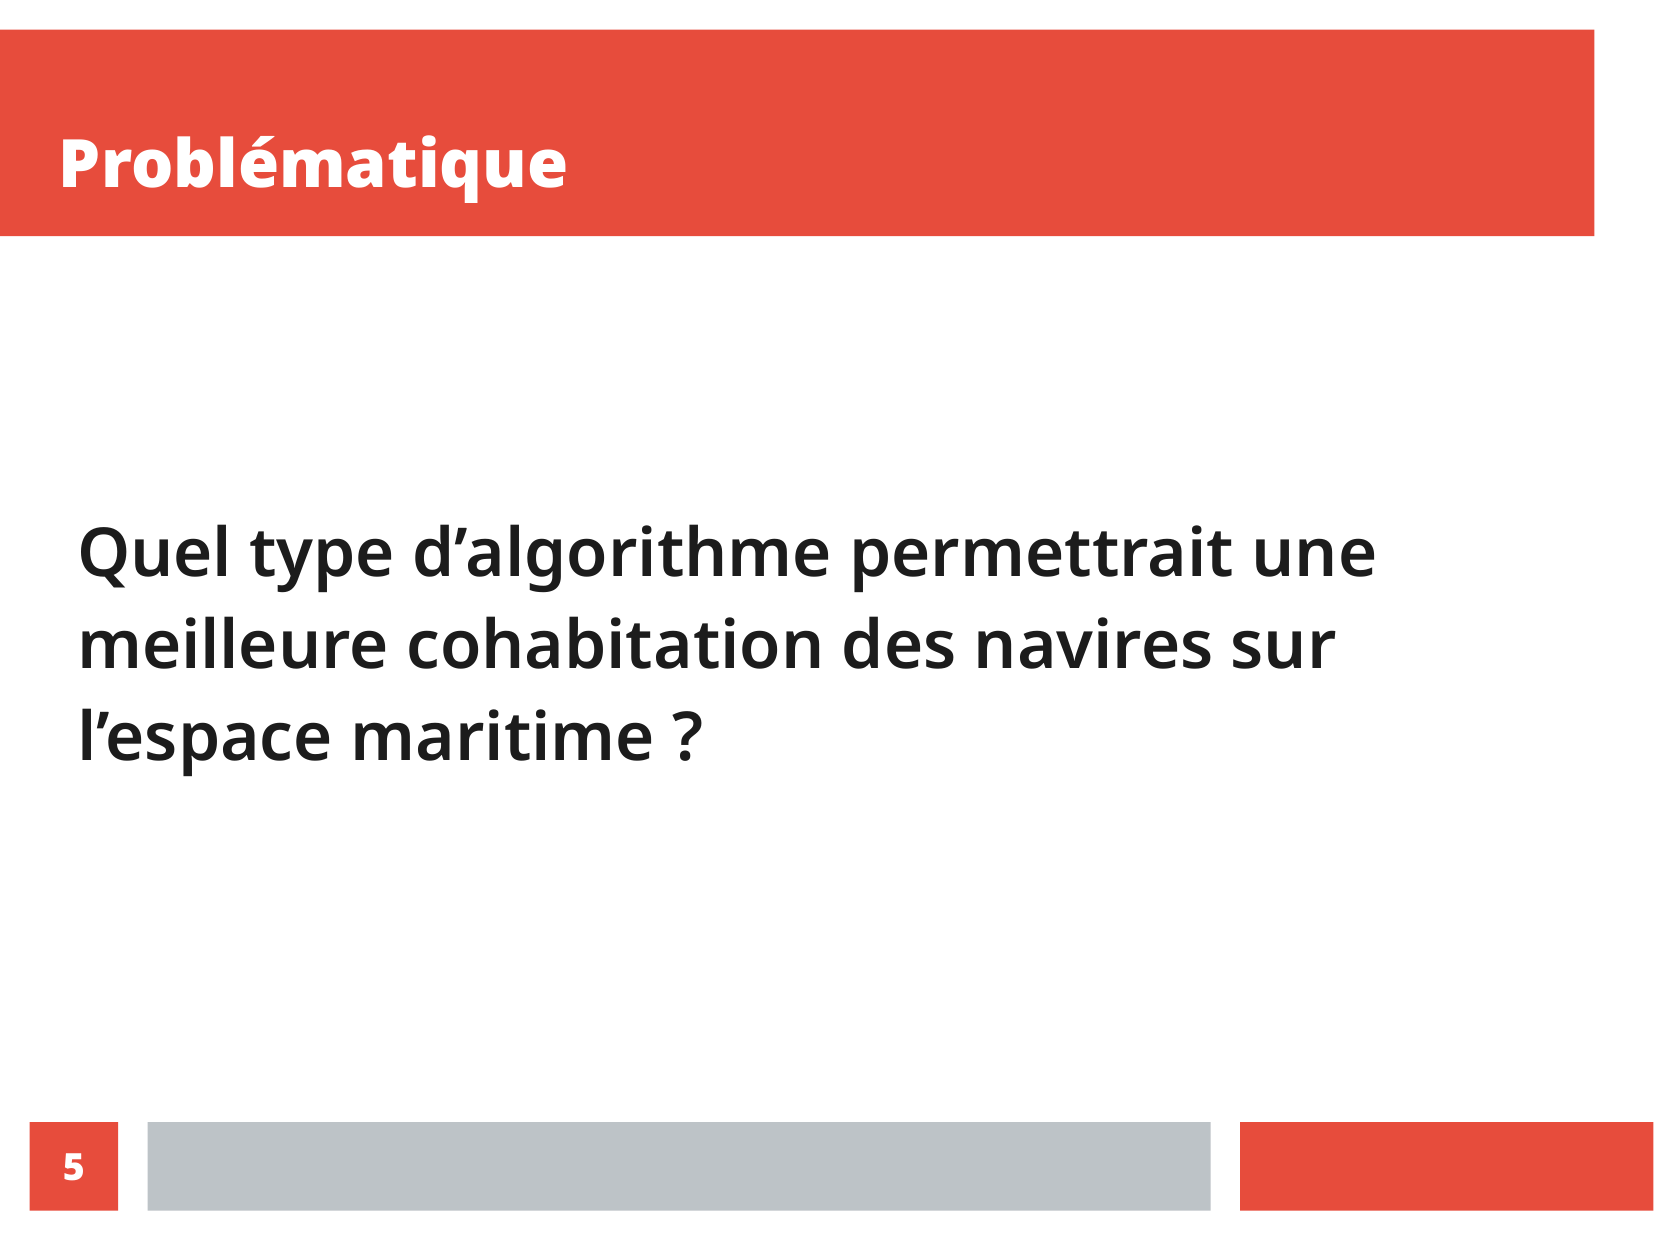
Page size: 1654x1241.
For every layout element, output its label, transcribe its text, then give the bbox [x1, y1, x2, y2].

list Quel type d’algorithme permettrait une meilleure cohabitation des navires sur l’espace maritime ? [77, 504, 1584, 782]
title Problématique [59, 59, 1595, 207]
